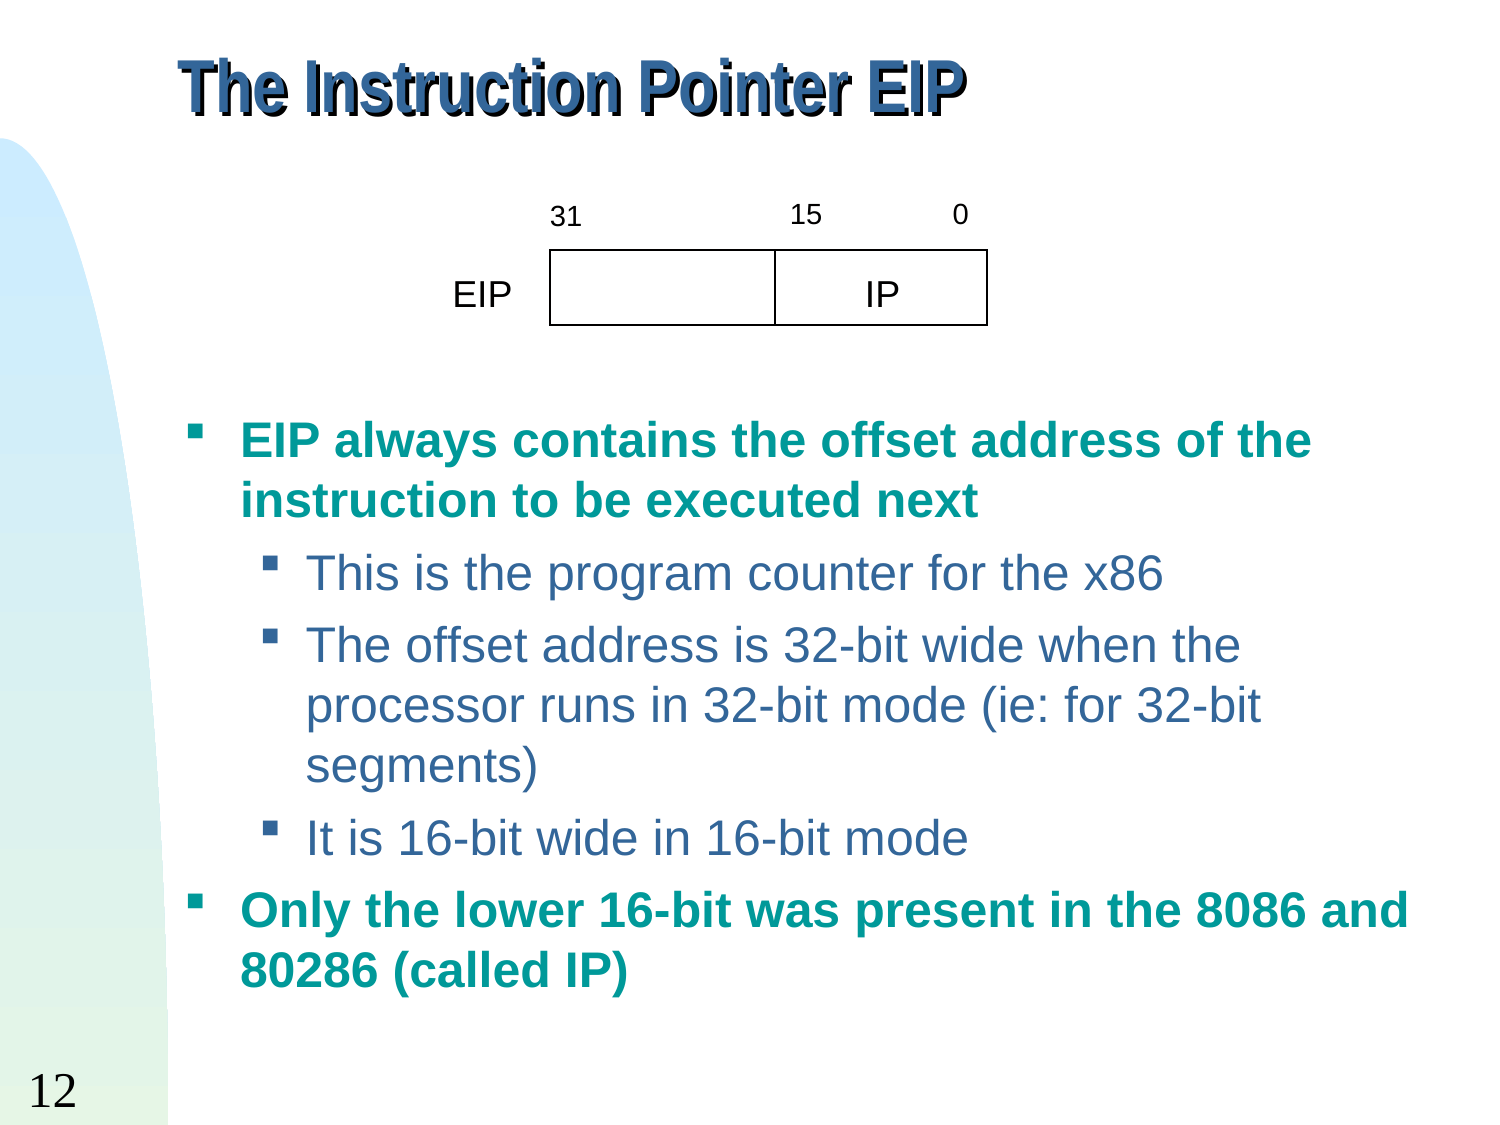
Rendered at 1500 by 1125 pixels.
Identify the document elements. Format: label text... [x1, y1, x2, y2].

text_box EIP [437, 262, 538, 323]
text_box IP [850, 262, 916, 323]
list EIP always contains the offset address of the instruction to be executed next This is the program counter for the x86 The offset address is 32-bit wide when the processor runs in 32-bit mode (ie: for 32-bit segments) It is 16-bit wide in 16-bit mode Only the lower 16-bit was present in the 8086 and 80286 (called IP) [168, 399, 1463, 1026]
text_box 0 [937, 187, 984, 238]
title The Instruction Pointer EIP [162, 24, 1456, 163]
text_box 31 [535, 189, 598, 240]
text_box 15 [775, 187, 838, 238]
